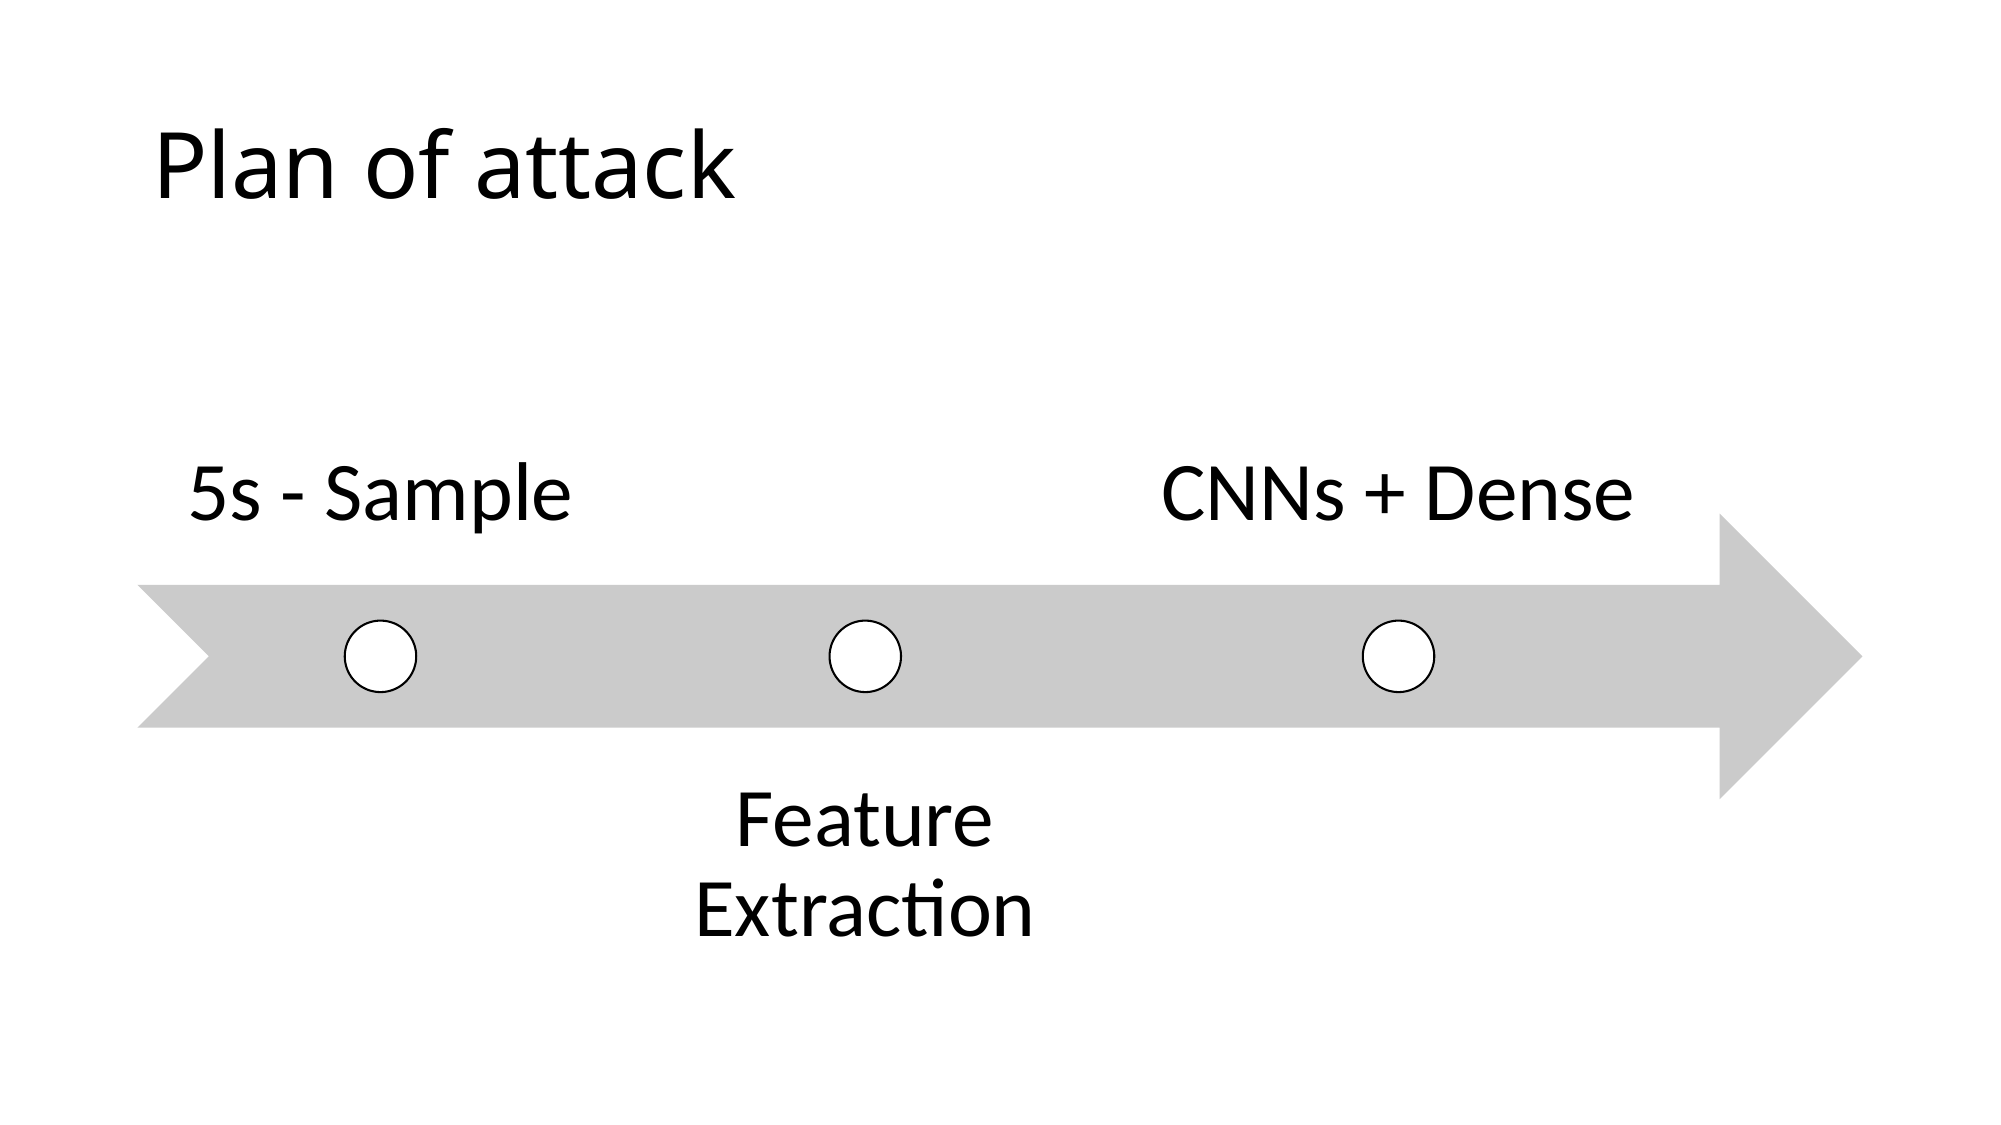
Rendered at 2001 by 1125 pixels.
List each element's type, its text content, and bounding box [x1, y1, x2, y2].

text_box 5s - Sample [137, 299, 624, 586]
text_box [137, 513, 1863, 800]
title Plan of attack [137, 59, 1863, 278]
text_box Feature Extraction [642, 727, 1089, 1014]
text_box CNNs + Dense [1107, 299, 1690, 586]
